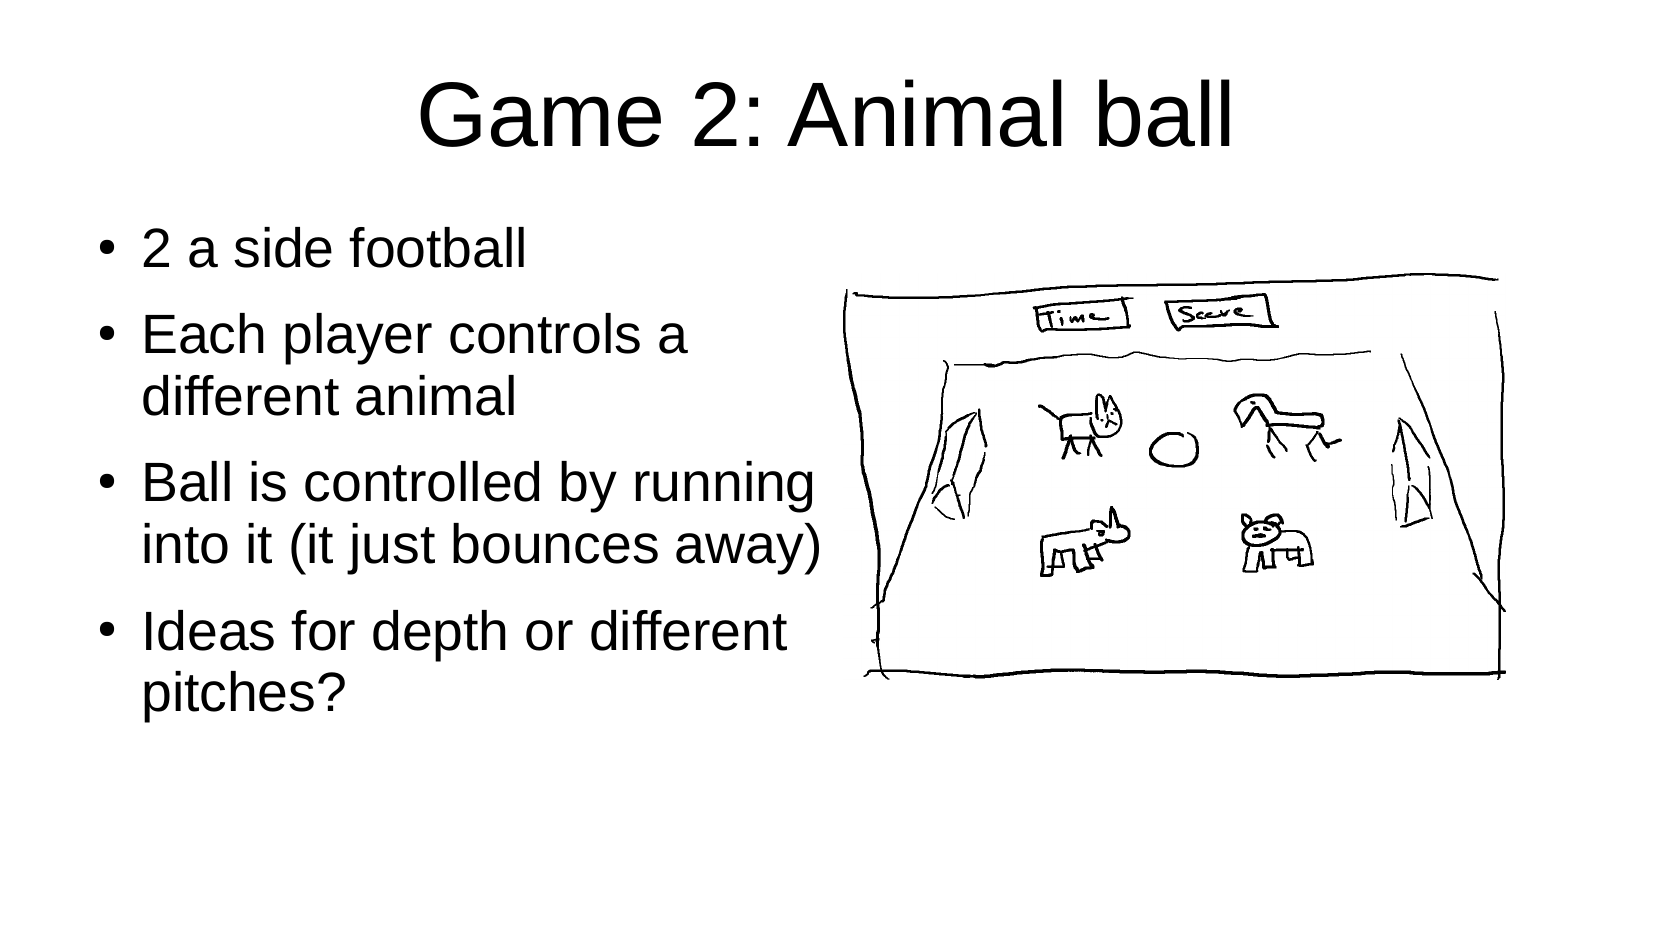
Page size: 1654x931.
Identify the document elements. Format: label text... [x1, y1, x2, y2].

picture [843, 273, 1506, 680]
title Game 2: Animal ball [82, 37, 1571, 193]
list 2 a side football Each player controls a different animal Ball is controlled by running into it (it just bounces away) Ideas for depth or different pitches? [82, 217, 827, 758]
